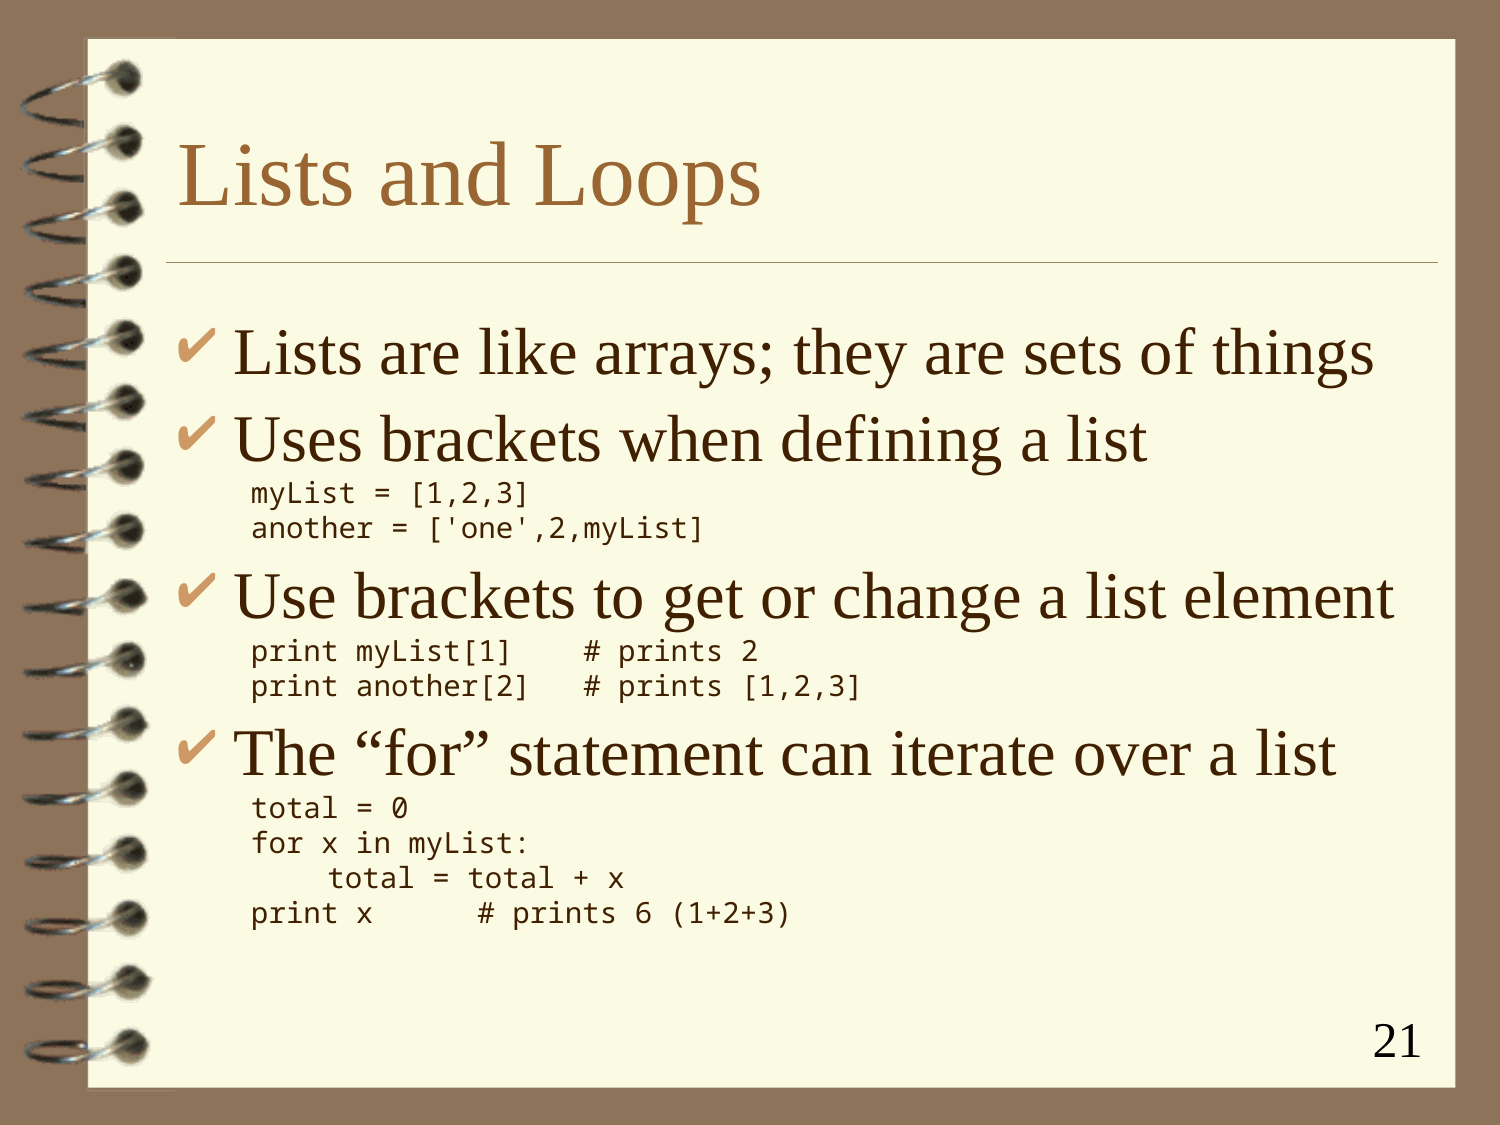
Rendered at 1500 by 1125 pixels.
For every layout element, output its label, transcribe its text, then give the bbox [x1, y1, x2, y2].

picture [0, 0, 175, 1125]
list Lists are like arrays; they are sets of things Uses brackets when defining a list myList = [1,2,3] another = ['one',2,myList] Use brackets to get or change a list element print myList[1] # prints 2 print another[2] # prints [1,2,3] The “for” statement can iterate over a list total = 0 for x in myList: total = total + x print x # prints 6 (1+2+3) [162, 299, 1438, 976]
title Lists and Loops [162, 74, 1438, 263]
